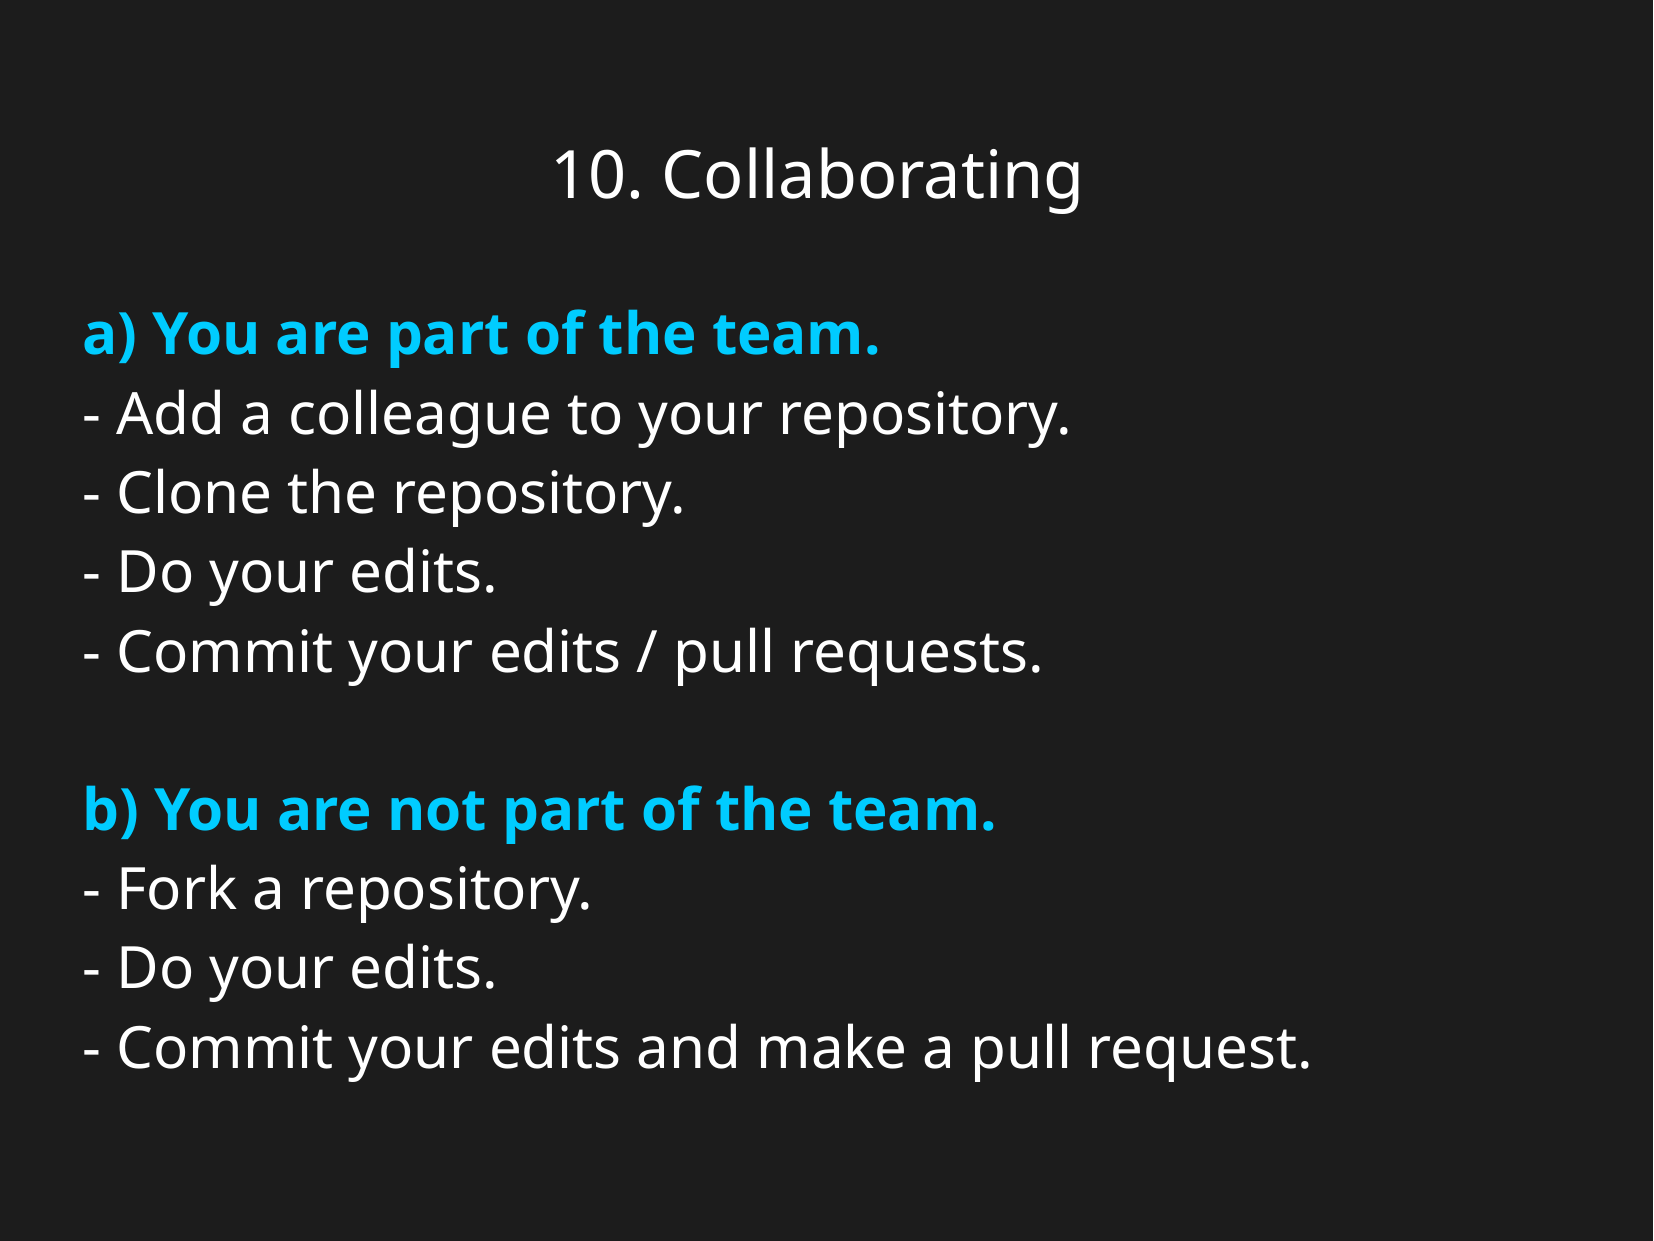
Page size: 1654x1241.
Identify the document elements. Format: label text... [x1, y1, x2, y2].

subtitle 10. Collaborating a) You are part of the team. - Add a colleague to your repository. - Clone the repository. - Do your edits. - Commit your edits / pull requests. b) You are not part of the team. - Fork a repository. - Do your edits. - Commit your edits and make a pull request. [82, 51, 1571, 1161]
